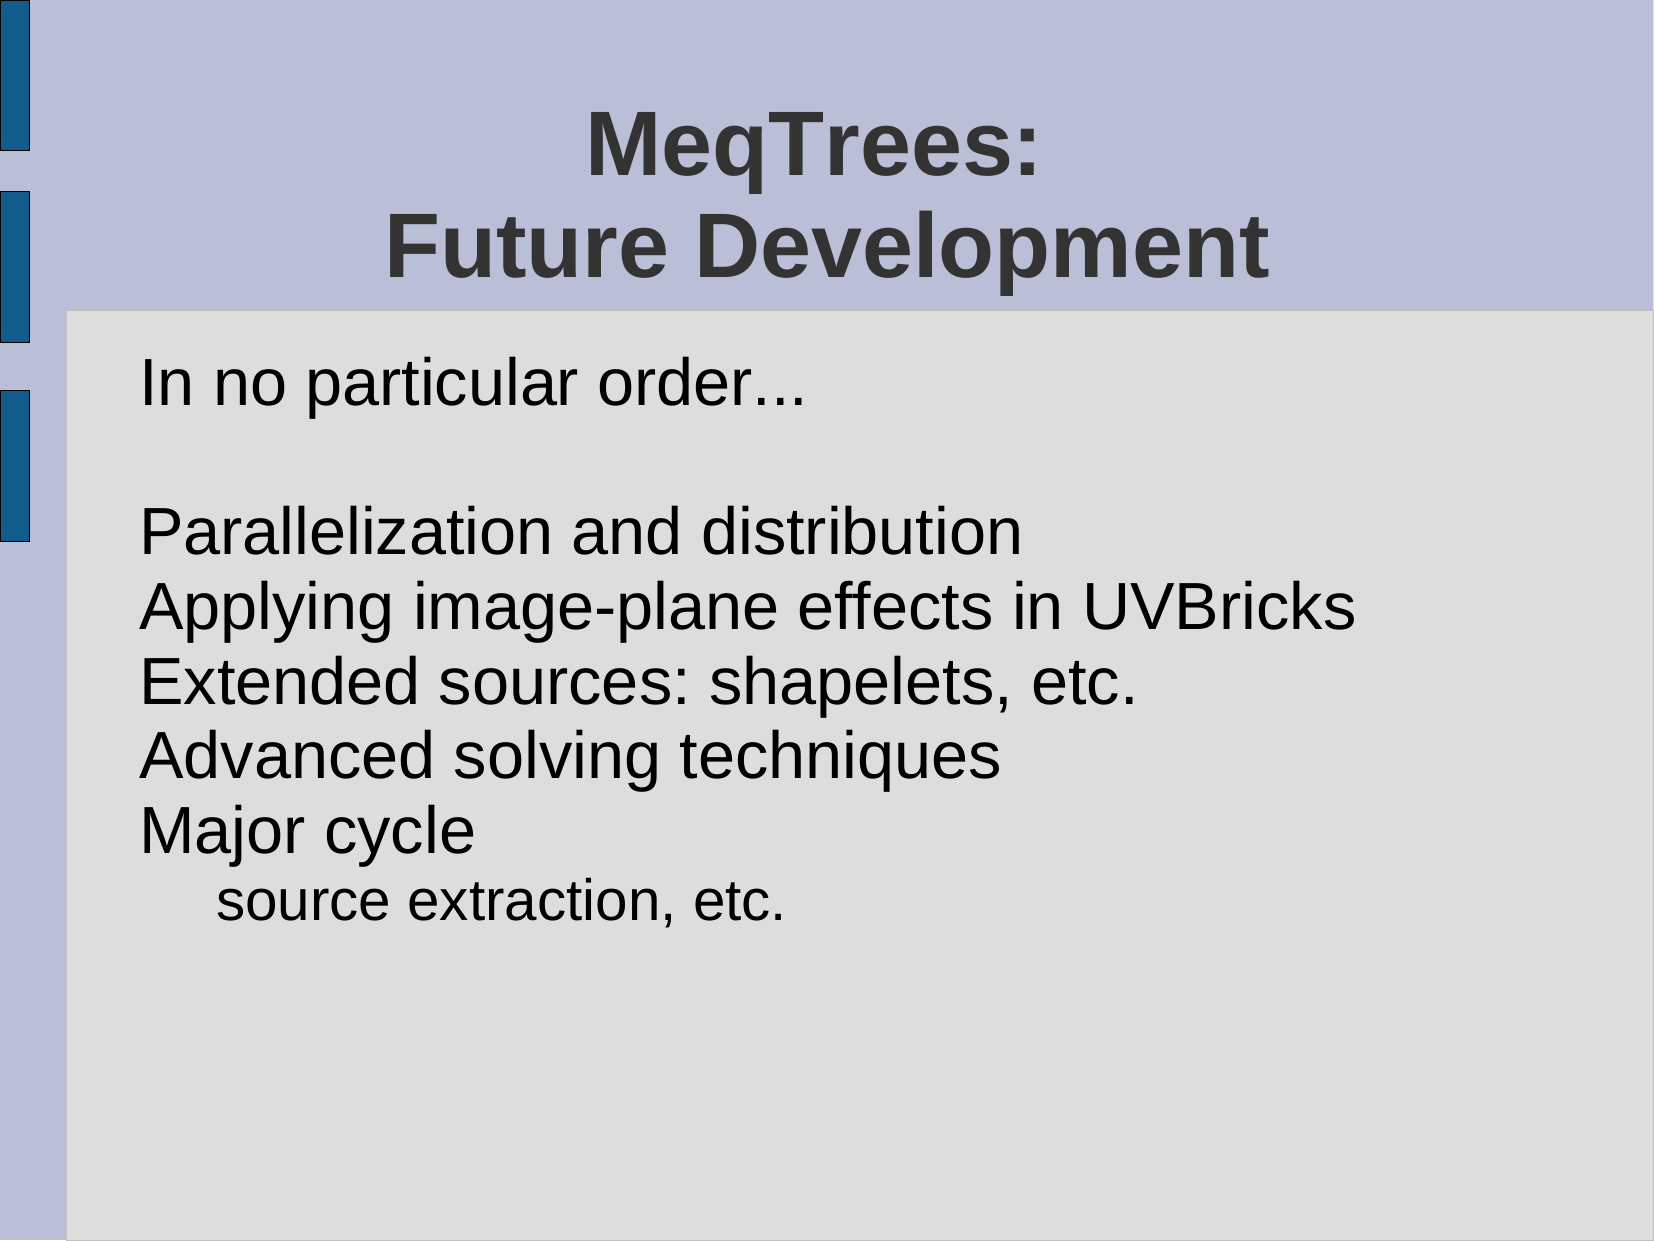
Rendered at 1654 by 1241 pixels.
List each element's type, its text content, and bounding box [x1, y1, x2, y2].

title MeqTrees: Future Development [121, 87, 1534, 302]
list In no particular order... Parallelization and distribution Applying image-plane effects in UVBricks Extended sources: shapelets, etc. Advanced solving techniques Major cycle source extraction, etc. [121, 344, 1534, 1127]
